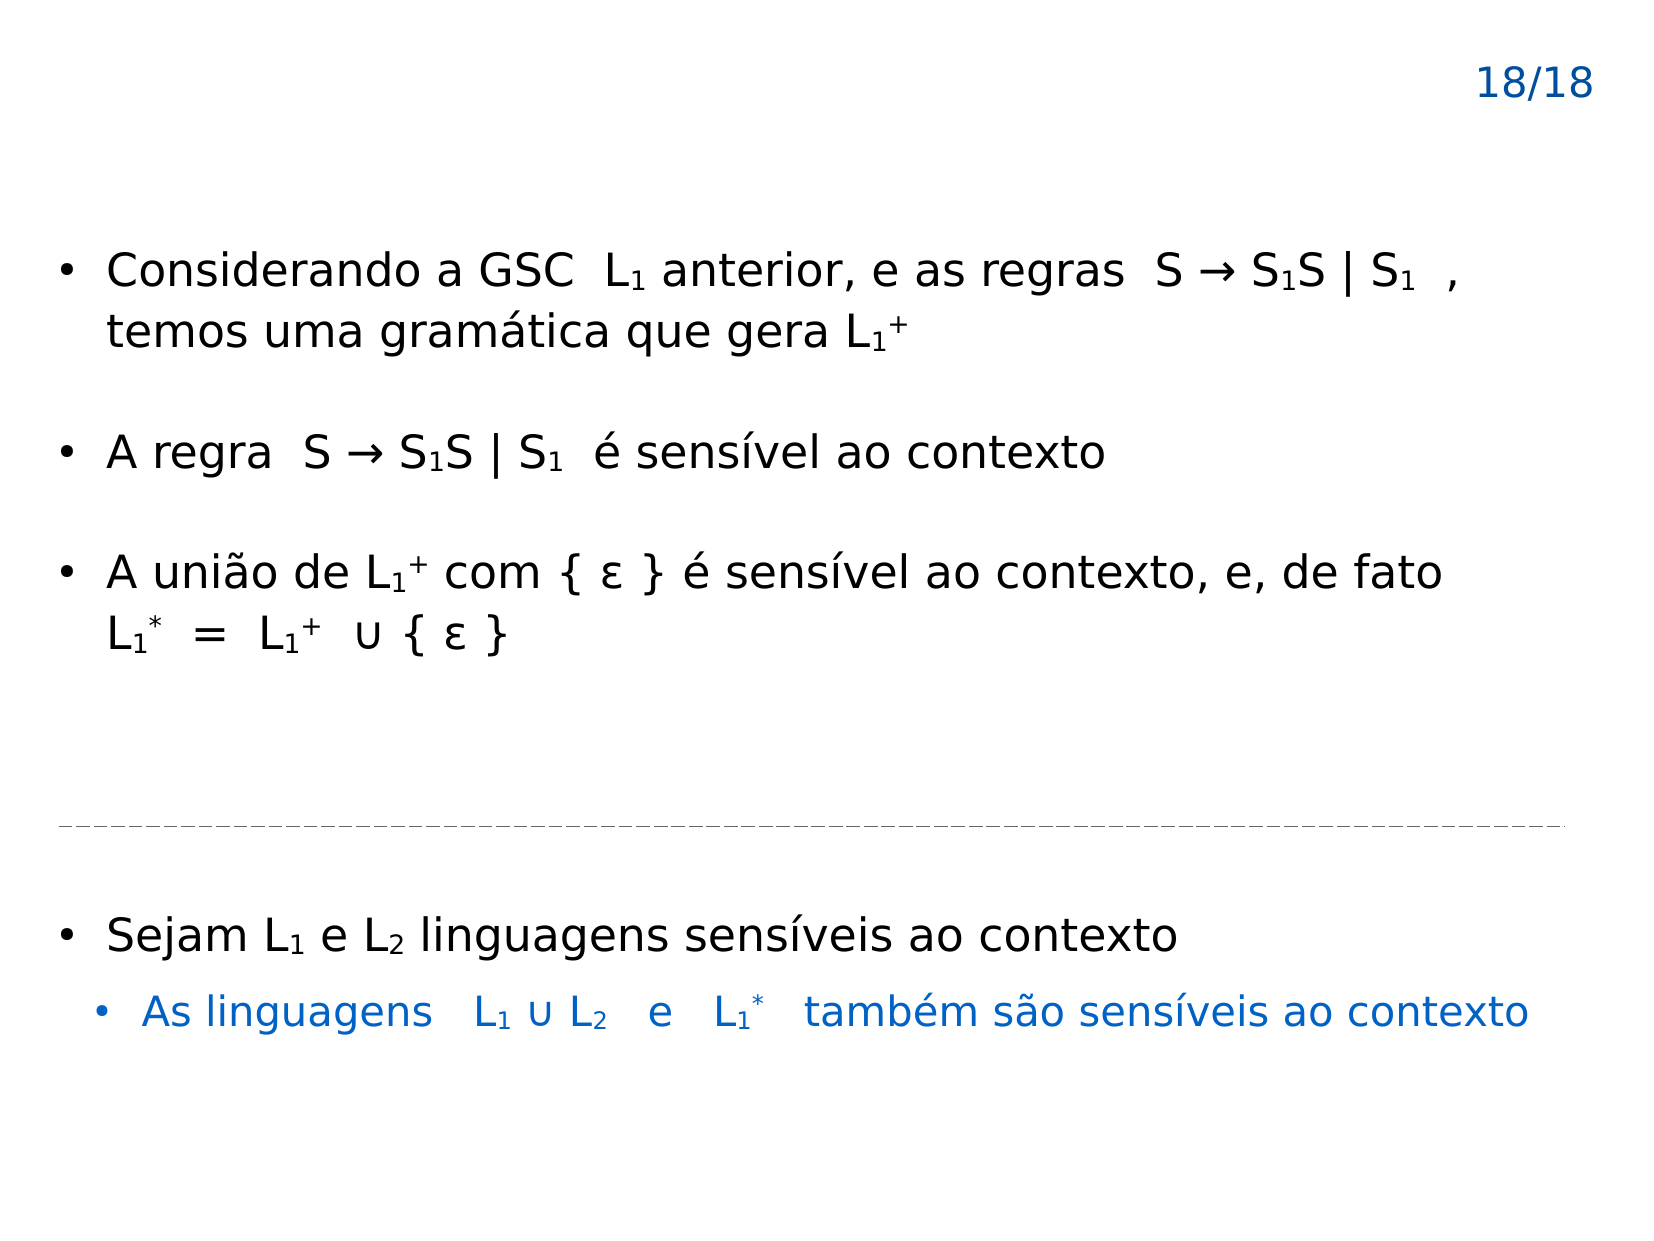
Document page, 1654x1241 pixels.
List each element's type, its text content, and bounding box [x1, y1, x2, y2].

list Considerando a GSC L1 anterior, e as regras S → S1S | S1 , temos uma gramática que gera L1+ A regra S → S1S | S1 é sensível ao contexto A união de L1+ com { ε } é sensível ao contexto, e, de fato L1* = L1+ ∪ { ε } Sejam L1 e L2 linguagens sensíveis ao contexto As linguagens L1 ∪ L2 e L1* também são sensíveis ao contexto [59, 236, 1595, 1211]
